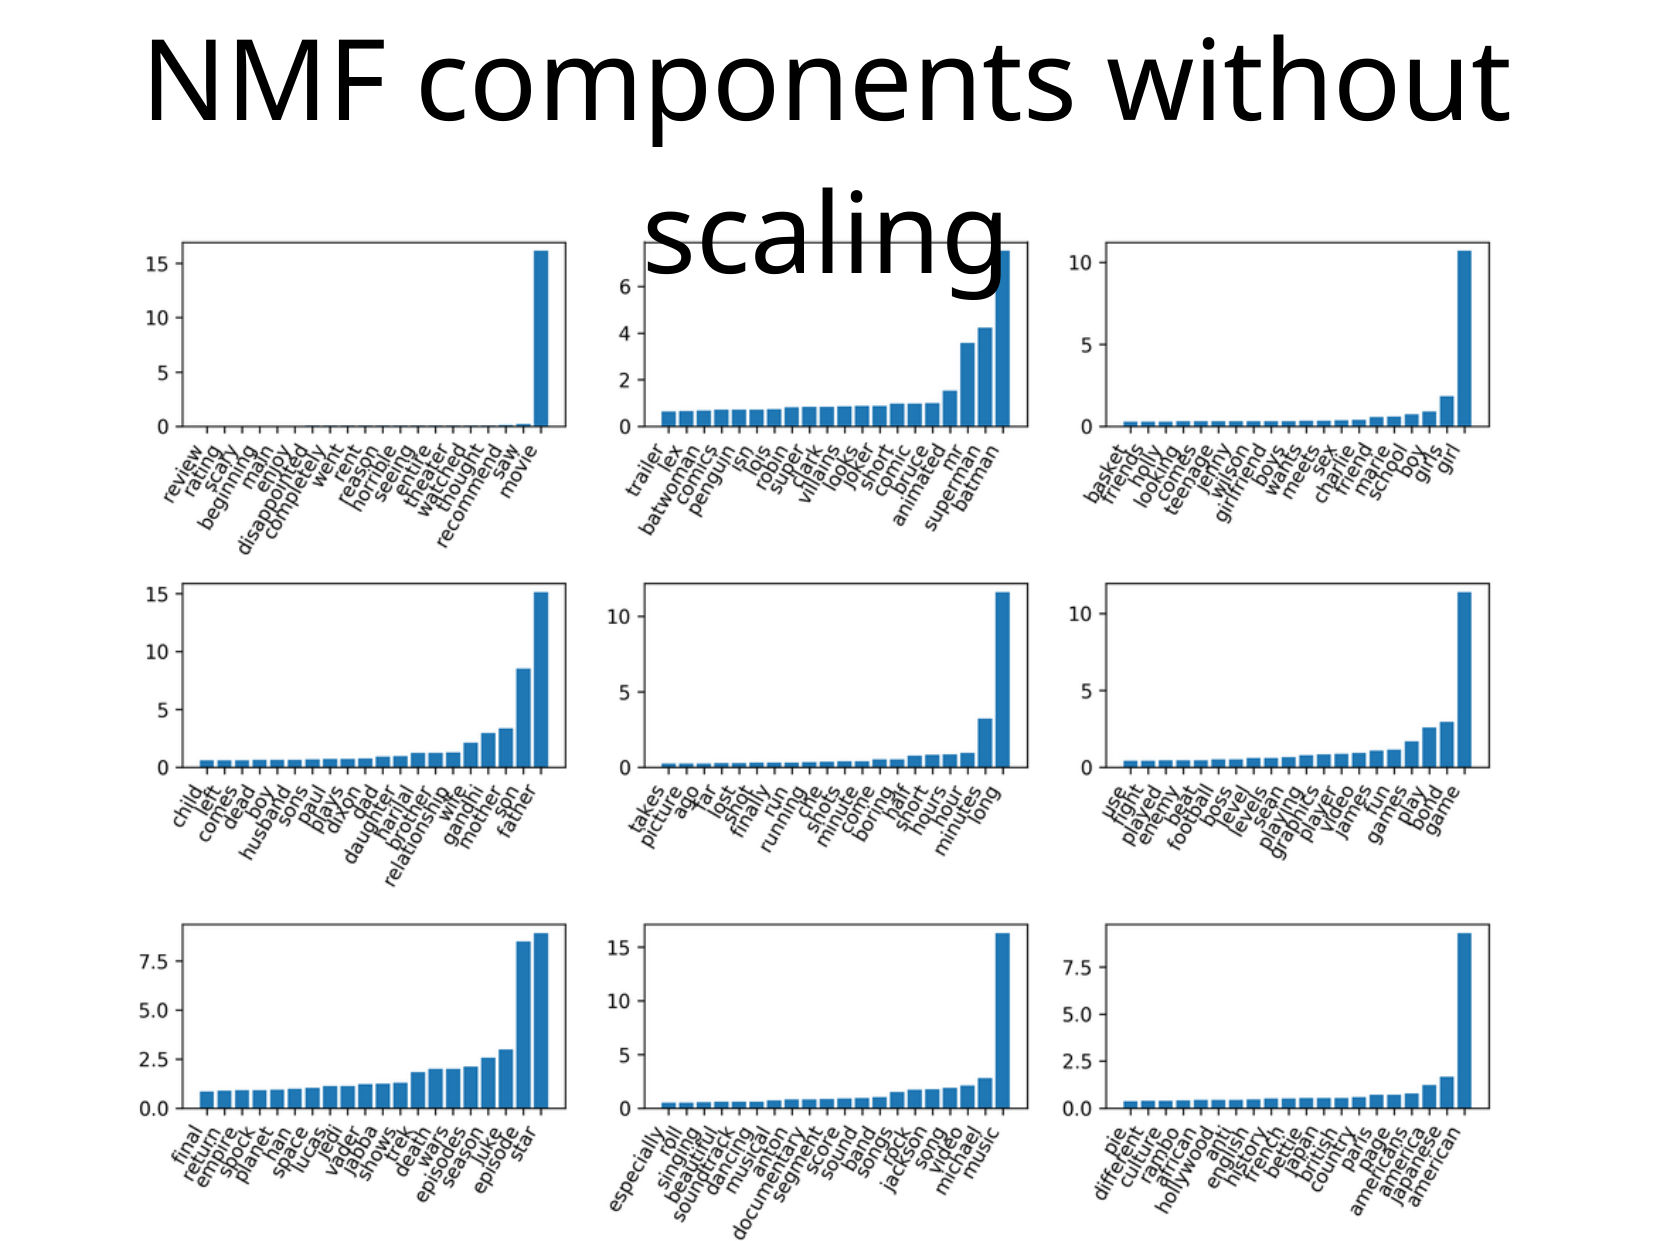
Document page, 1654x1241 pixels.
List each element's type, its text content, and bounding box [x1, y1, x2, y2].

title NMF components without scaling [82, 40, 1571, 266]
picture [112, 266, 1503, 1241]
